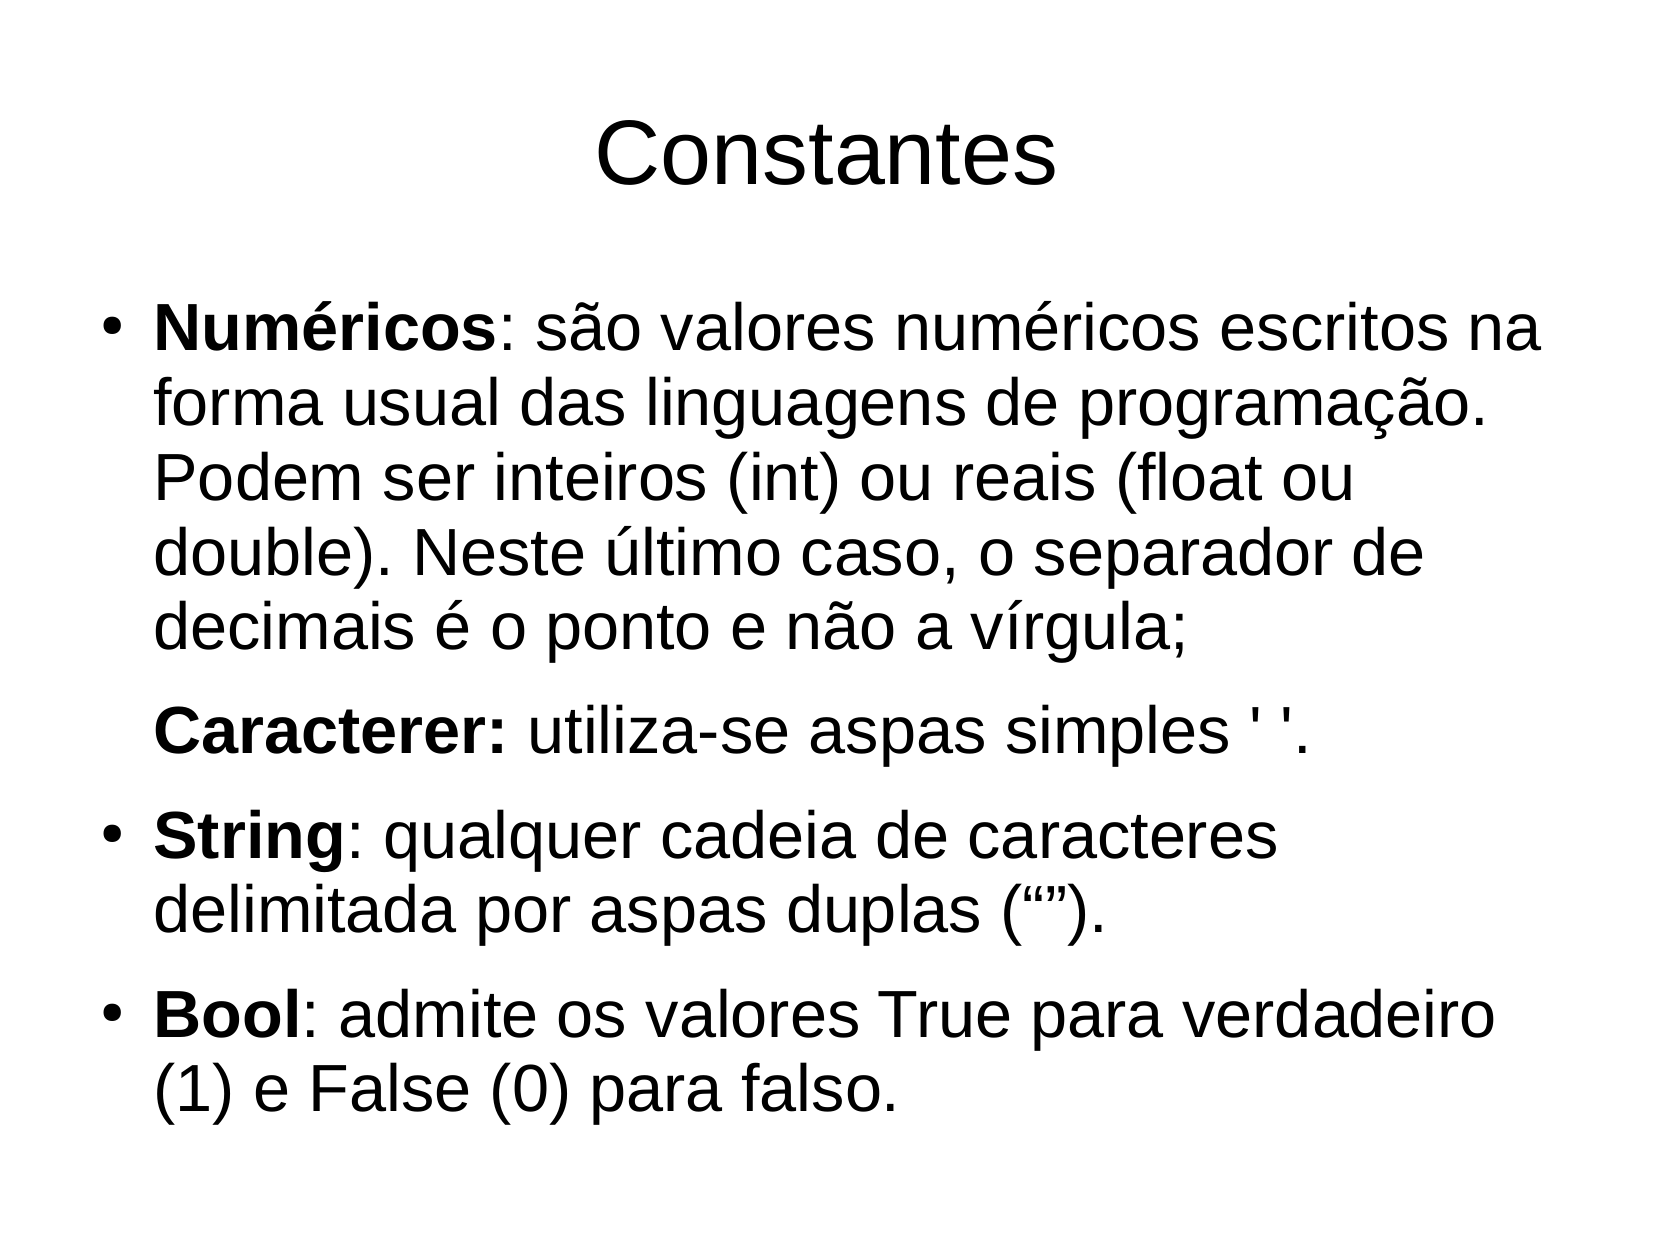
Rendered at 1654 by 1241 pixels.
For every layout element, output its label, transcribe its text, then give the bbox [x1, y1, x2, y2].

title Constantes [82, 49, 1571, 257]
list Numéricos: são valores numéricos escritos na forma usual das linguagens de programação. Podem ser inteiros (int) ou reais (float ou double). Neste último caso, o separador de decimais é o ponto e não a vírgula; Caracterer: utiliza-se aspas simples ' '. String: qualquer cadeia de caracteres delimitada por aspas duplas (“”). Bool: admite os valores True para verdadeiro (1) e False (0) para falso. [82, 290, 1571, 1231]
